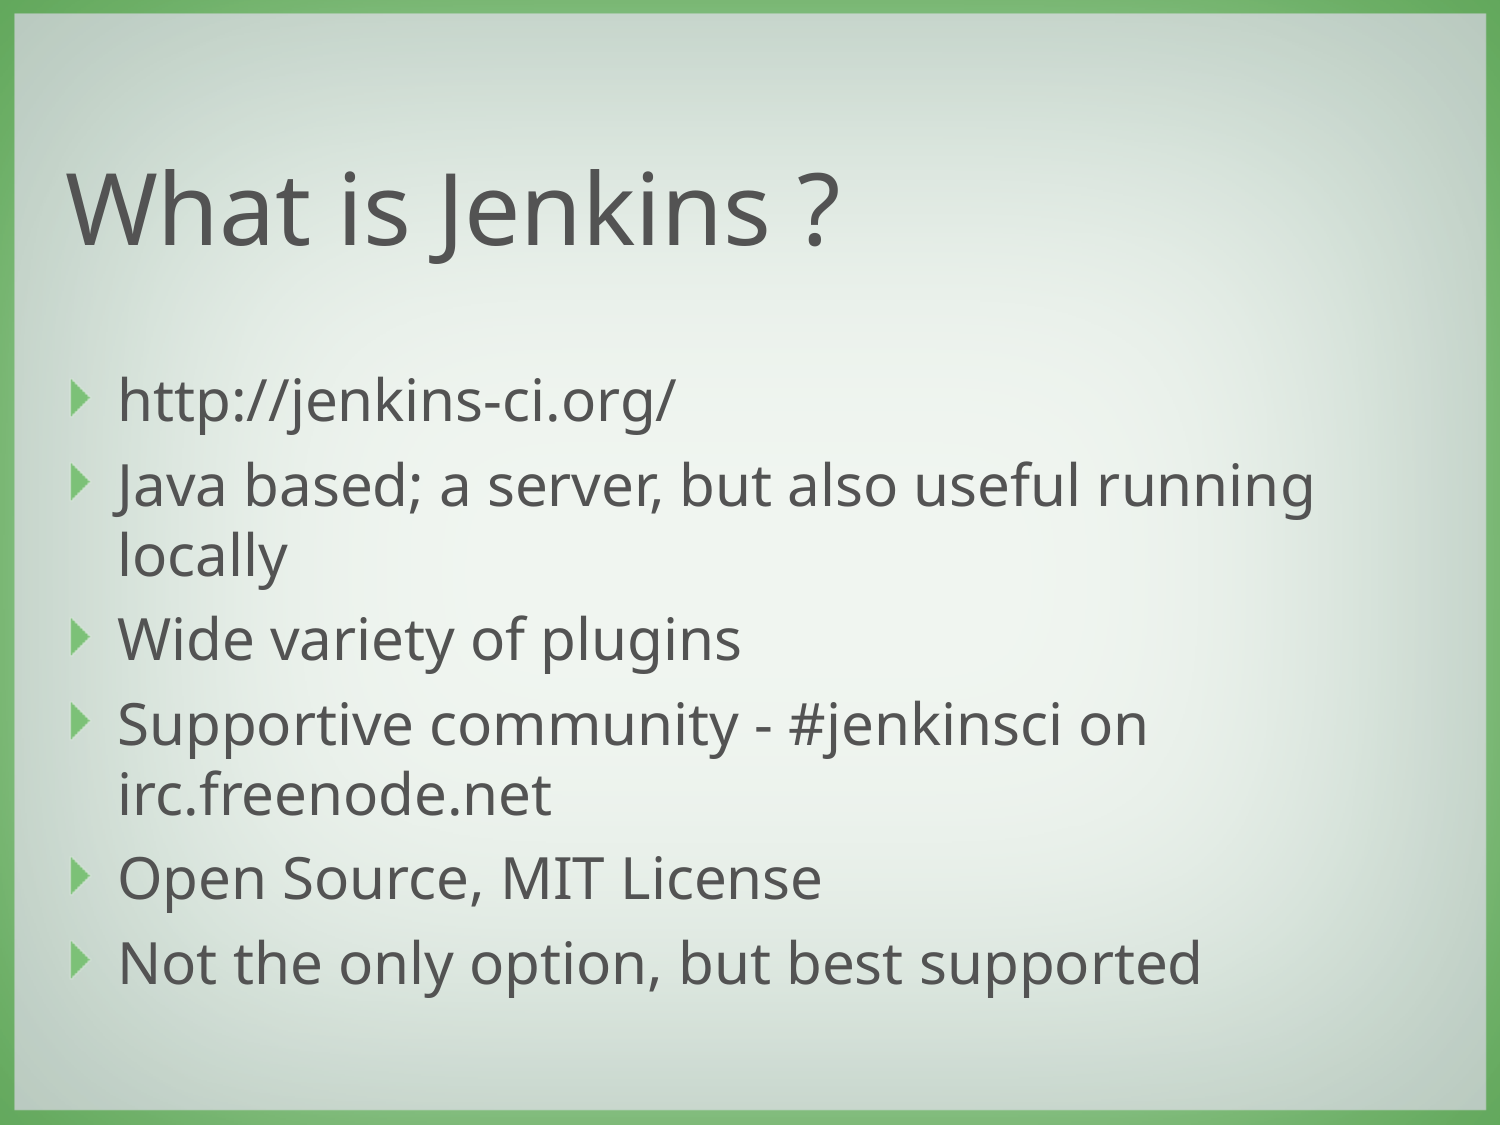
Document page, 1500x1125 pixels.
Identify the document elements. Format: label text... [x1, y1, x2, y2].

picture [0, 0, 1500, 1125]
list http://jenkins-ci.org/ Java based; a server, but also useful running locally Wide variety of plugins Supportive community - #jenkinsci on irc.freenode.net Open Source, MIT License Not the only option, but best supported [46, 355, 1453, 1088]
title What is Jenkins ? [50, 137, 1457, 274]
